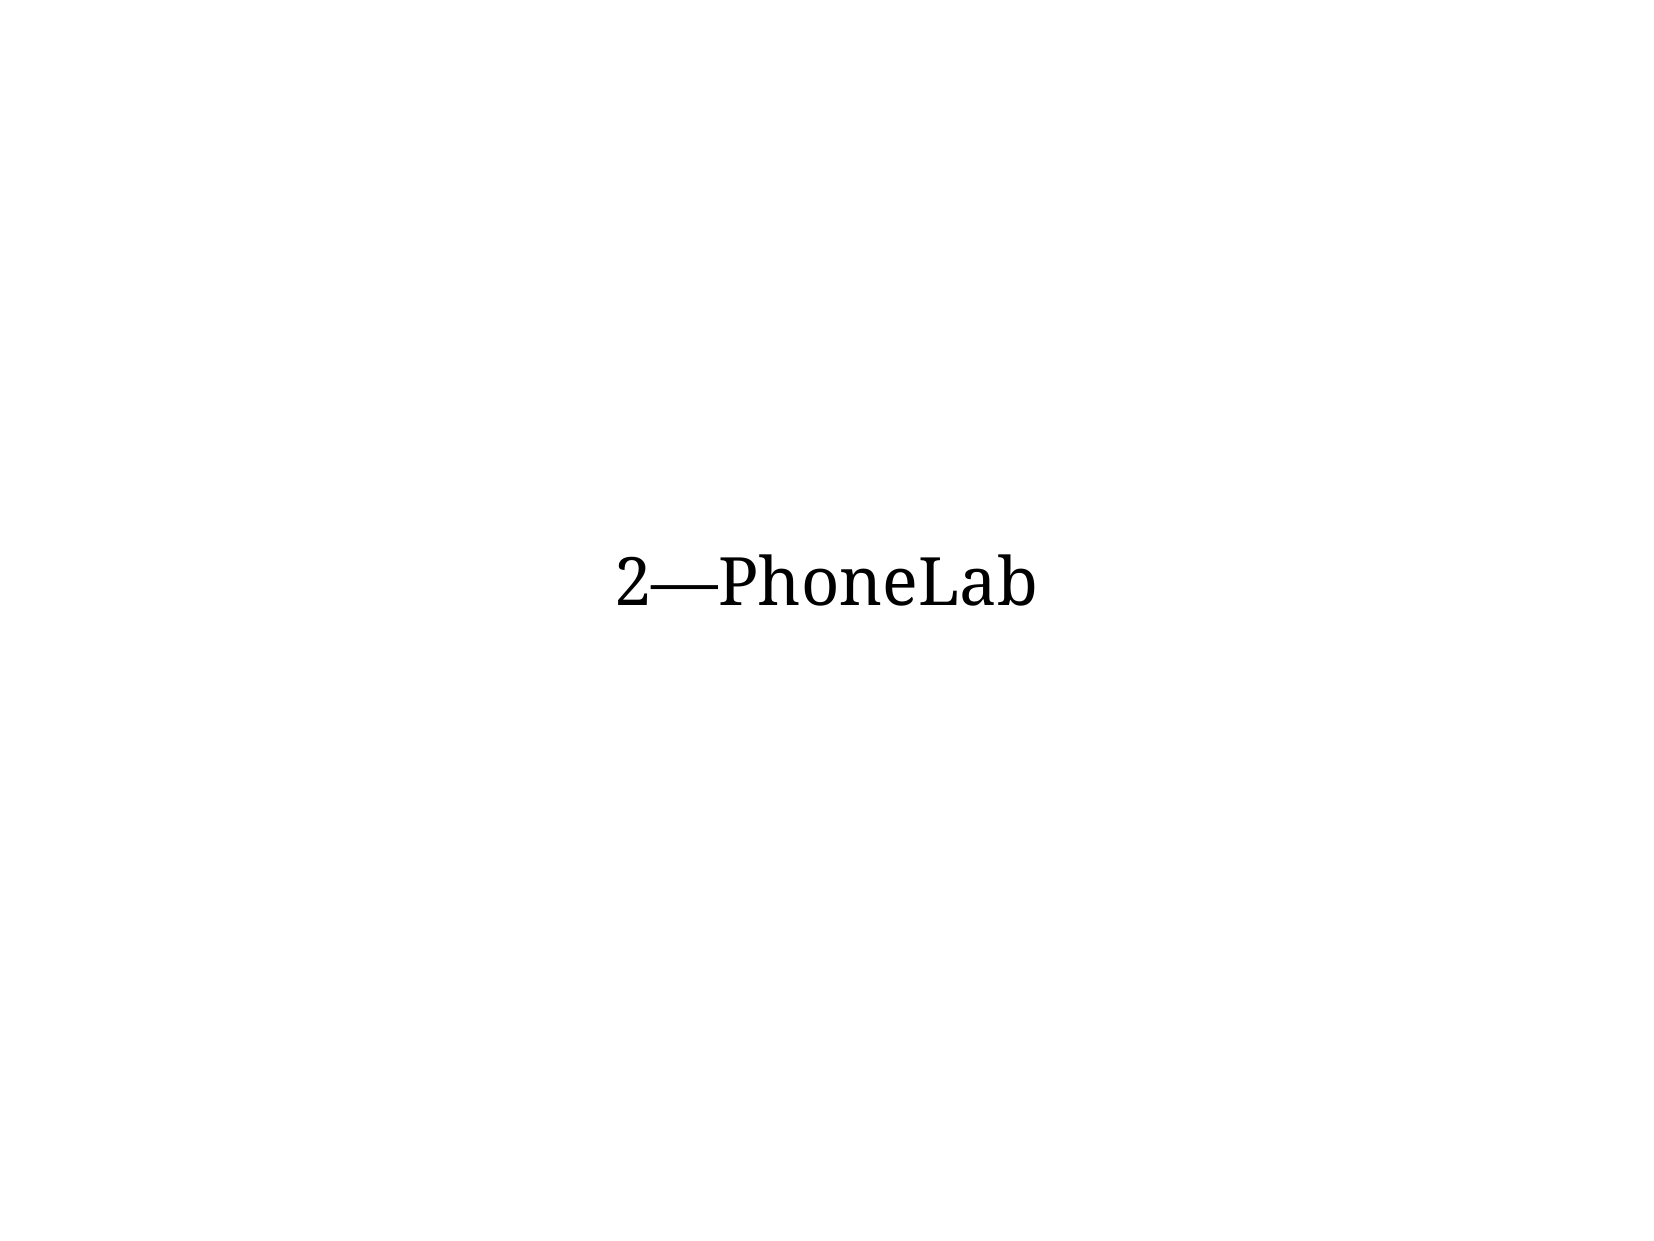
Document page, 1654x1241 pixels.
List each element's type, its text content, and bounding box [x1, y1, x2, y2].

subtitle 2—PhoneLab [82, 56, 1571, 1102]
